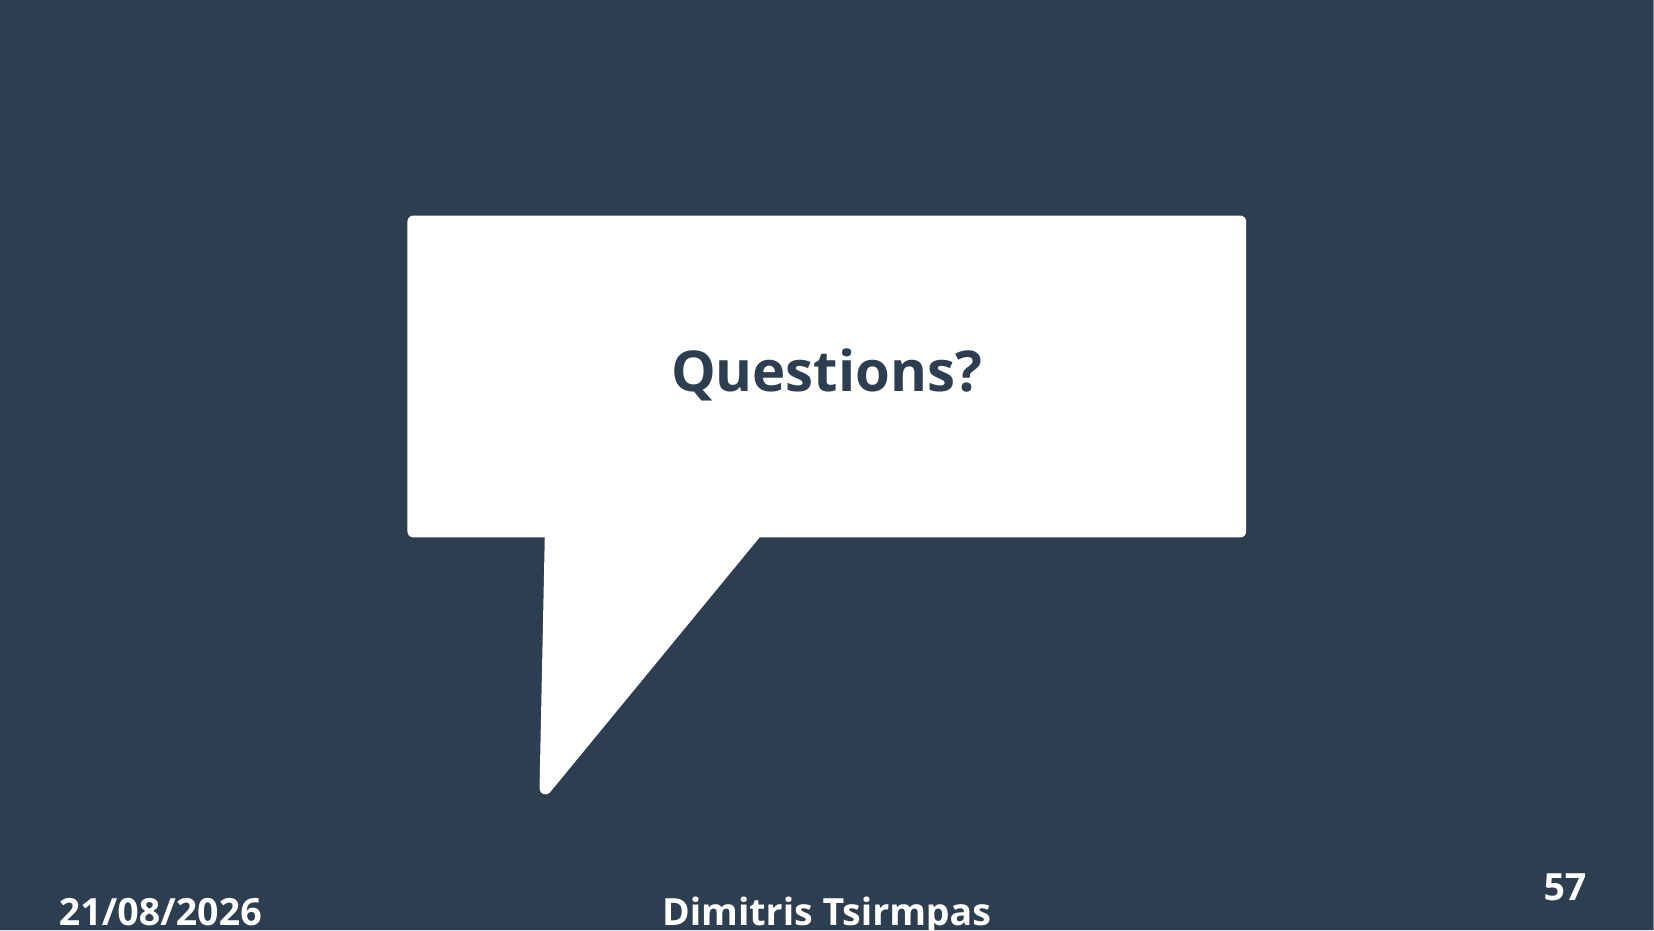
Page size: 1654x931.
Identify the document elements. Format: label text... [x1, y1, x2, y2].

title Questions? [442, 236, 1211, 502]
